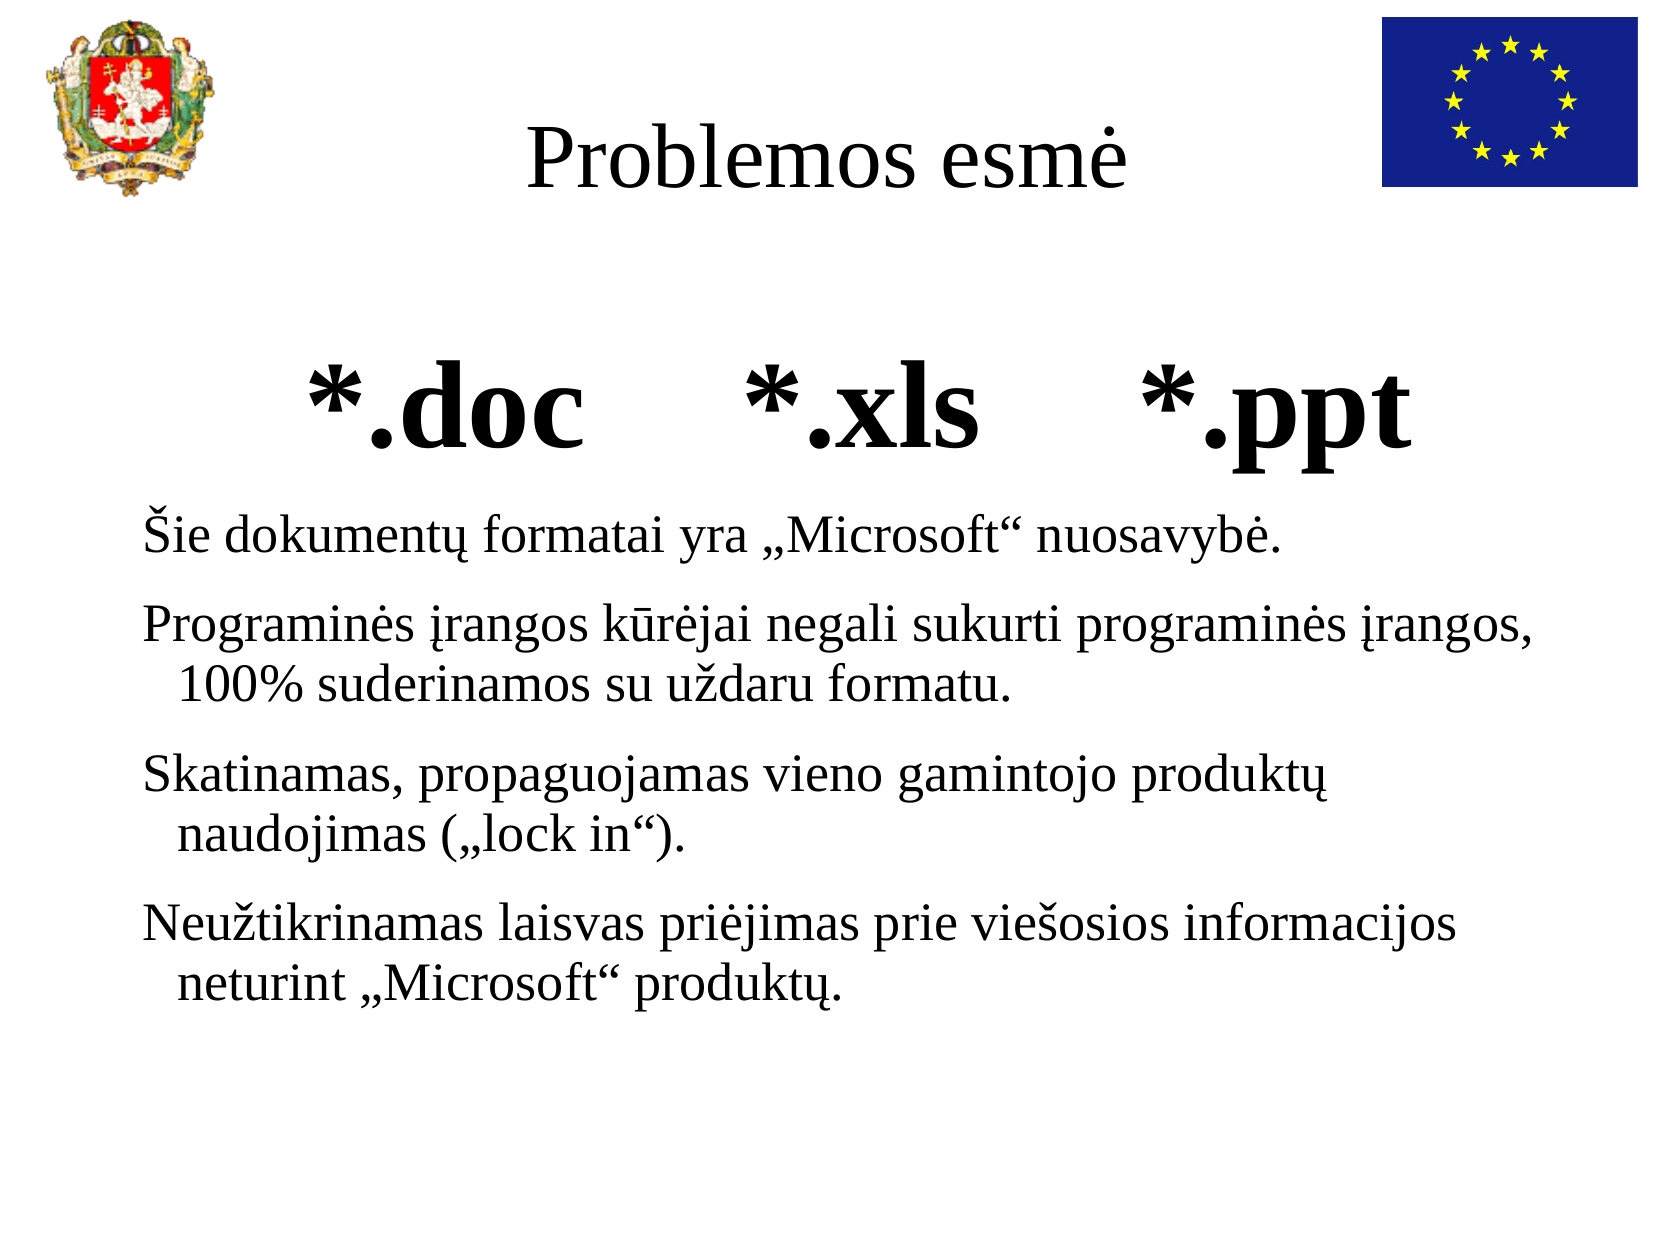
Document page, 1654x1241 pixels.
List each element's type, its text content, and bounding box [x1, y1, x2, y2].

picture [0, 16, 271, 199]
picture [1382, 17, 1638, 187]
list *.doc *.xls *.ppt Šie dokumentų formatai yra „Microsoft“ nuosavybė. Programinės įrangos kūrėjai negali sukurti programinės įrangos, 100% suderinamos su uždaru formatu. Skatinamas, propaguojamas vieno gamintojo produktų naudojimas („lock in“). Neužtikrinamas laisvas priėjimas prie viešosios informacijos neturint „Microsoft“ produktų. [106, 335, 1557, 1114]
title Problemos esmė [121, 86, 1534, 229]
